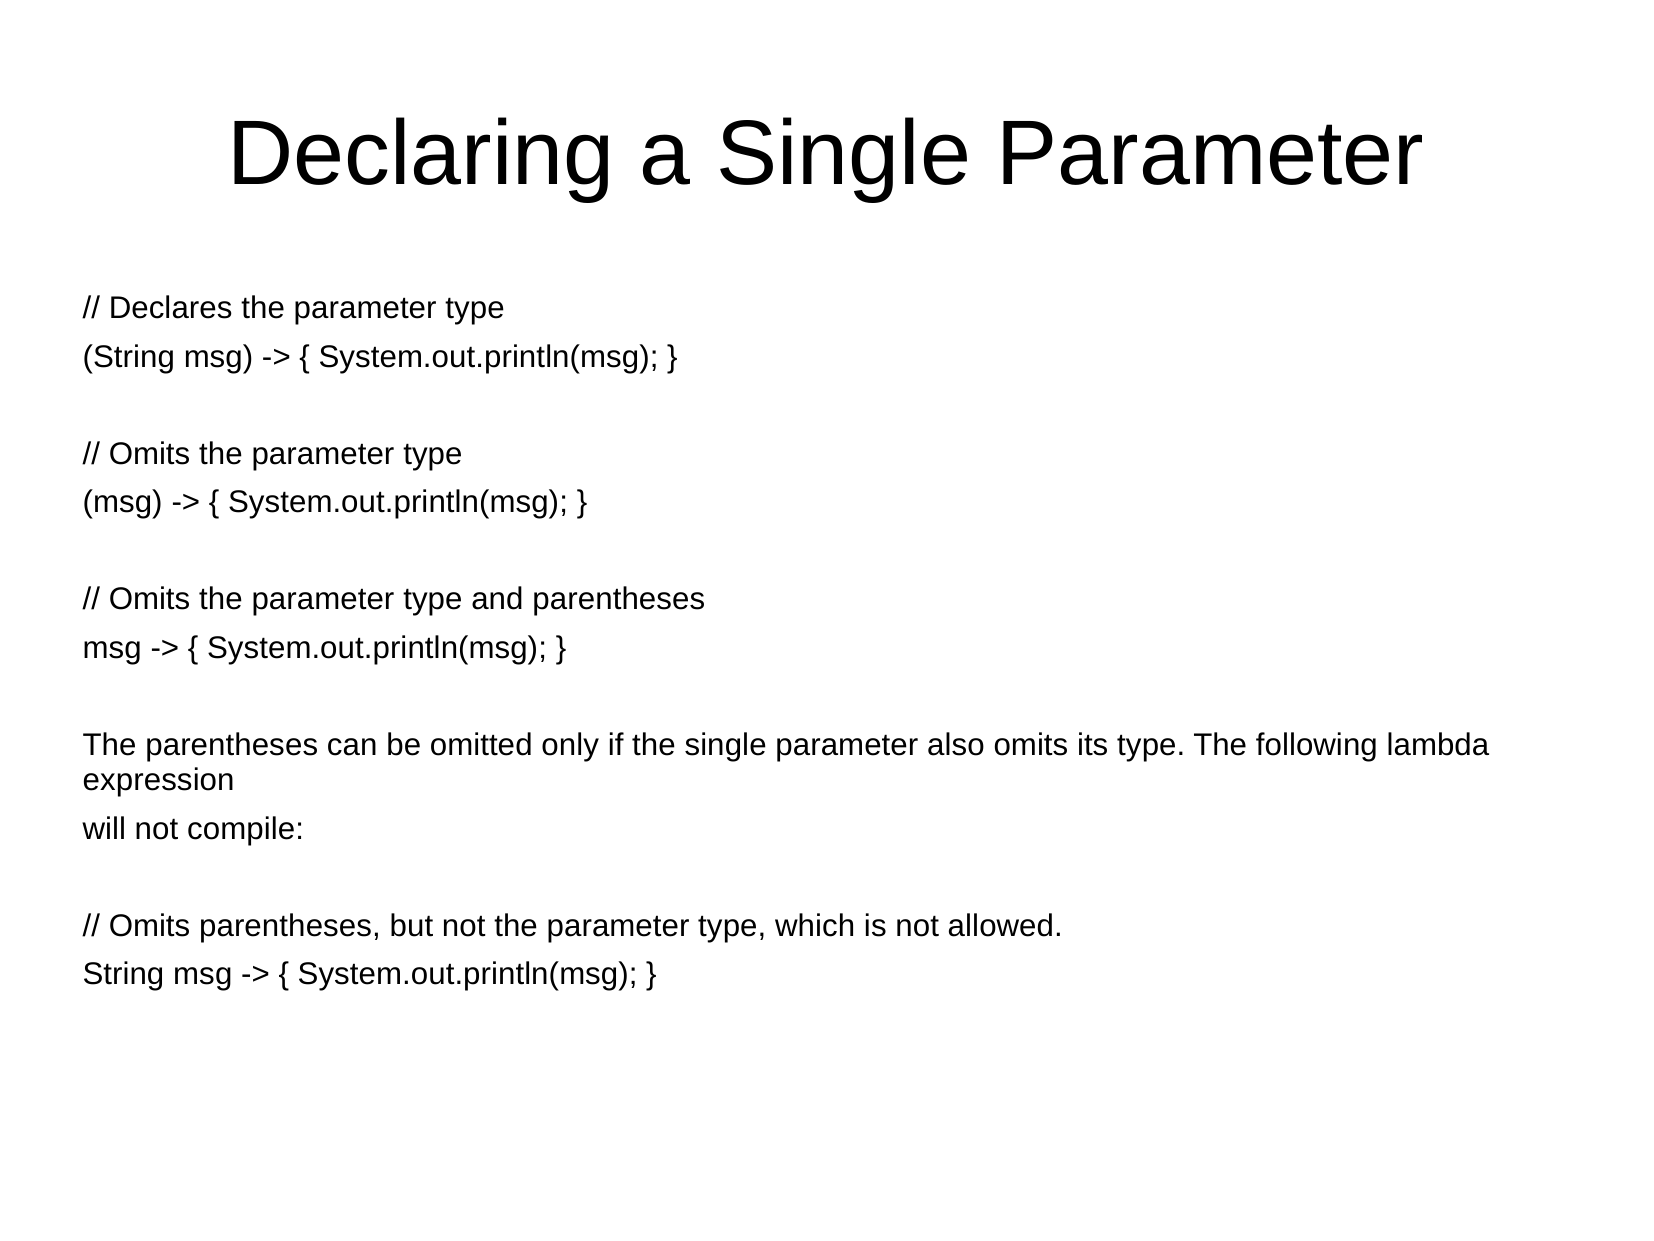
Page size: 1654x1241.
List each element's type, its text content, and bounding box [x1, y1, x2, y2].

title Declaring a Single Parameter [82, 49, 1571, 257]
list // Declares the parameter type (String msg) -> { System.out.println(msg); } // Omits the parameter type (msg) -> { System.out.println(msg); } // Omits the parameter type and parentheses msg -> { System.out.println(msg); } The parentheses can be omitted only if the single parameter also omits its type. The following lambda expression will not compile: // Omits parentheses, but not the parameter type, which is not allowed. String msg -> { System.out.println(msg); } [82, 290, 1571, 1010]
